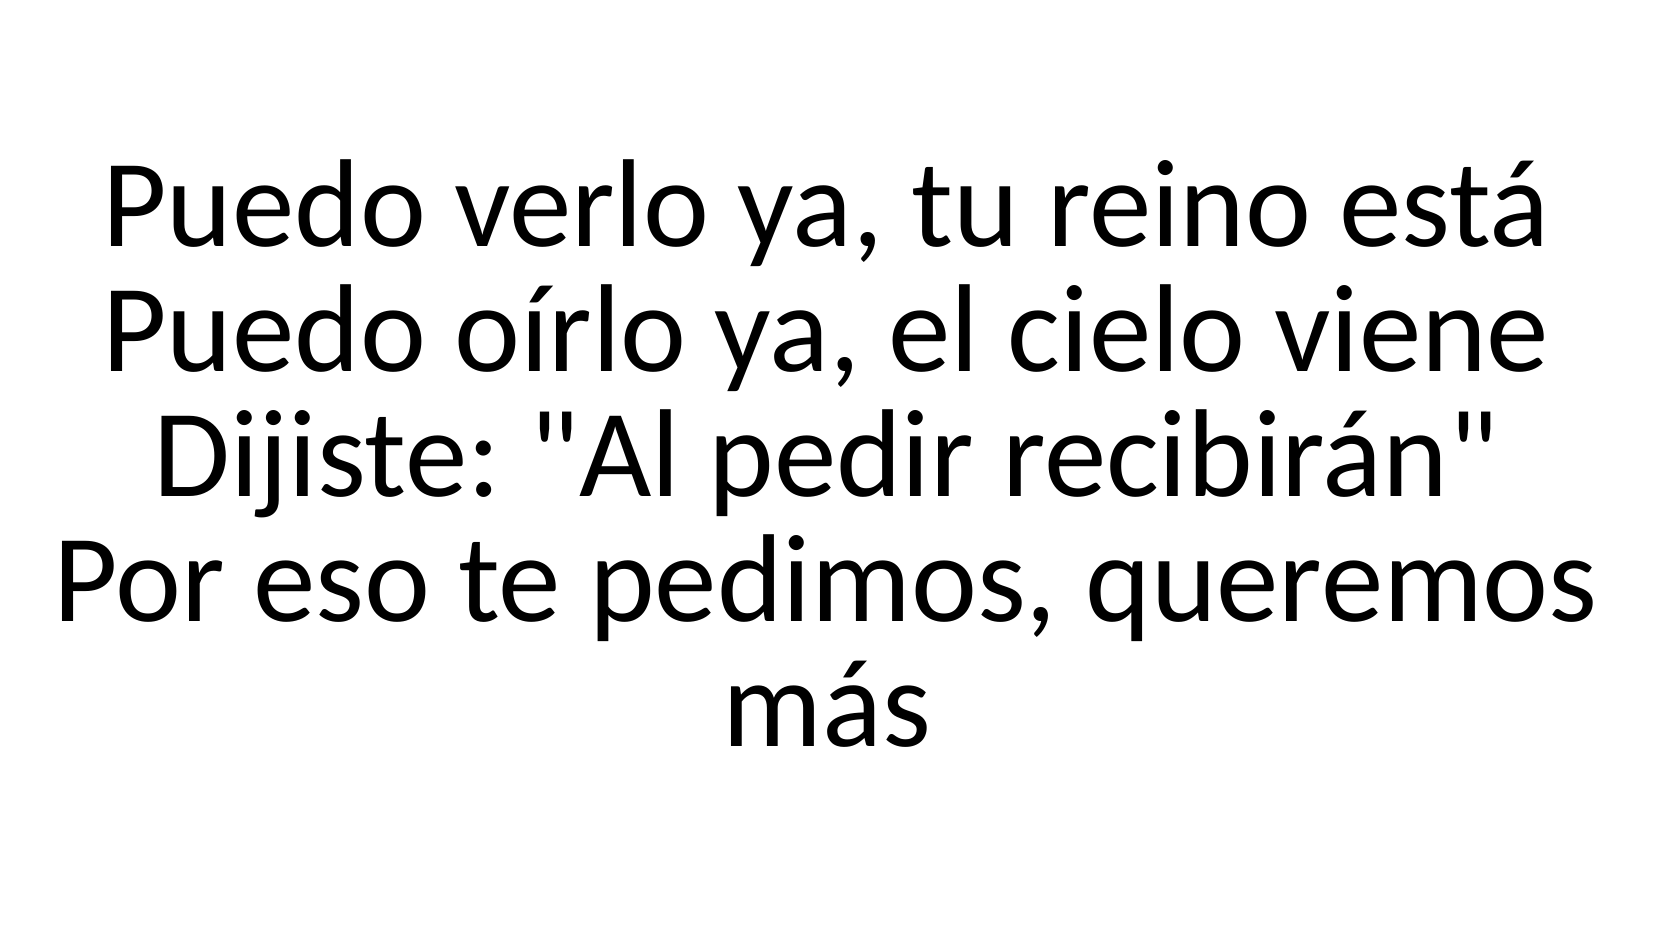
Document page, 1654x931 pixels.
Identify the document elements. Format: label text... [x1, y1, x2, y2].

title Puedo verlo ya, tu reino está Puedo oírlo ya, el cielo viene Dijiste: "Al pedir recibirán" Por eso te pedimos, queremos más [0, 0, 1654, 931]
